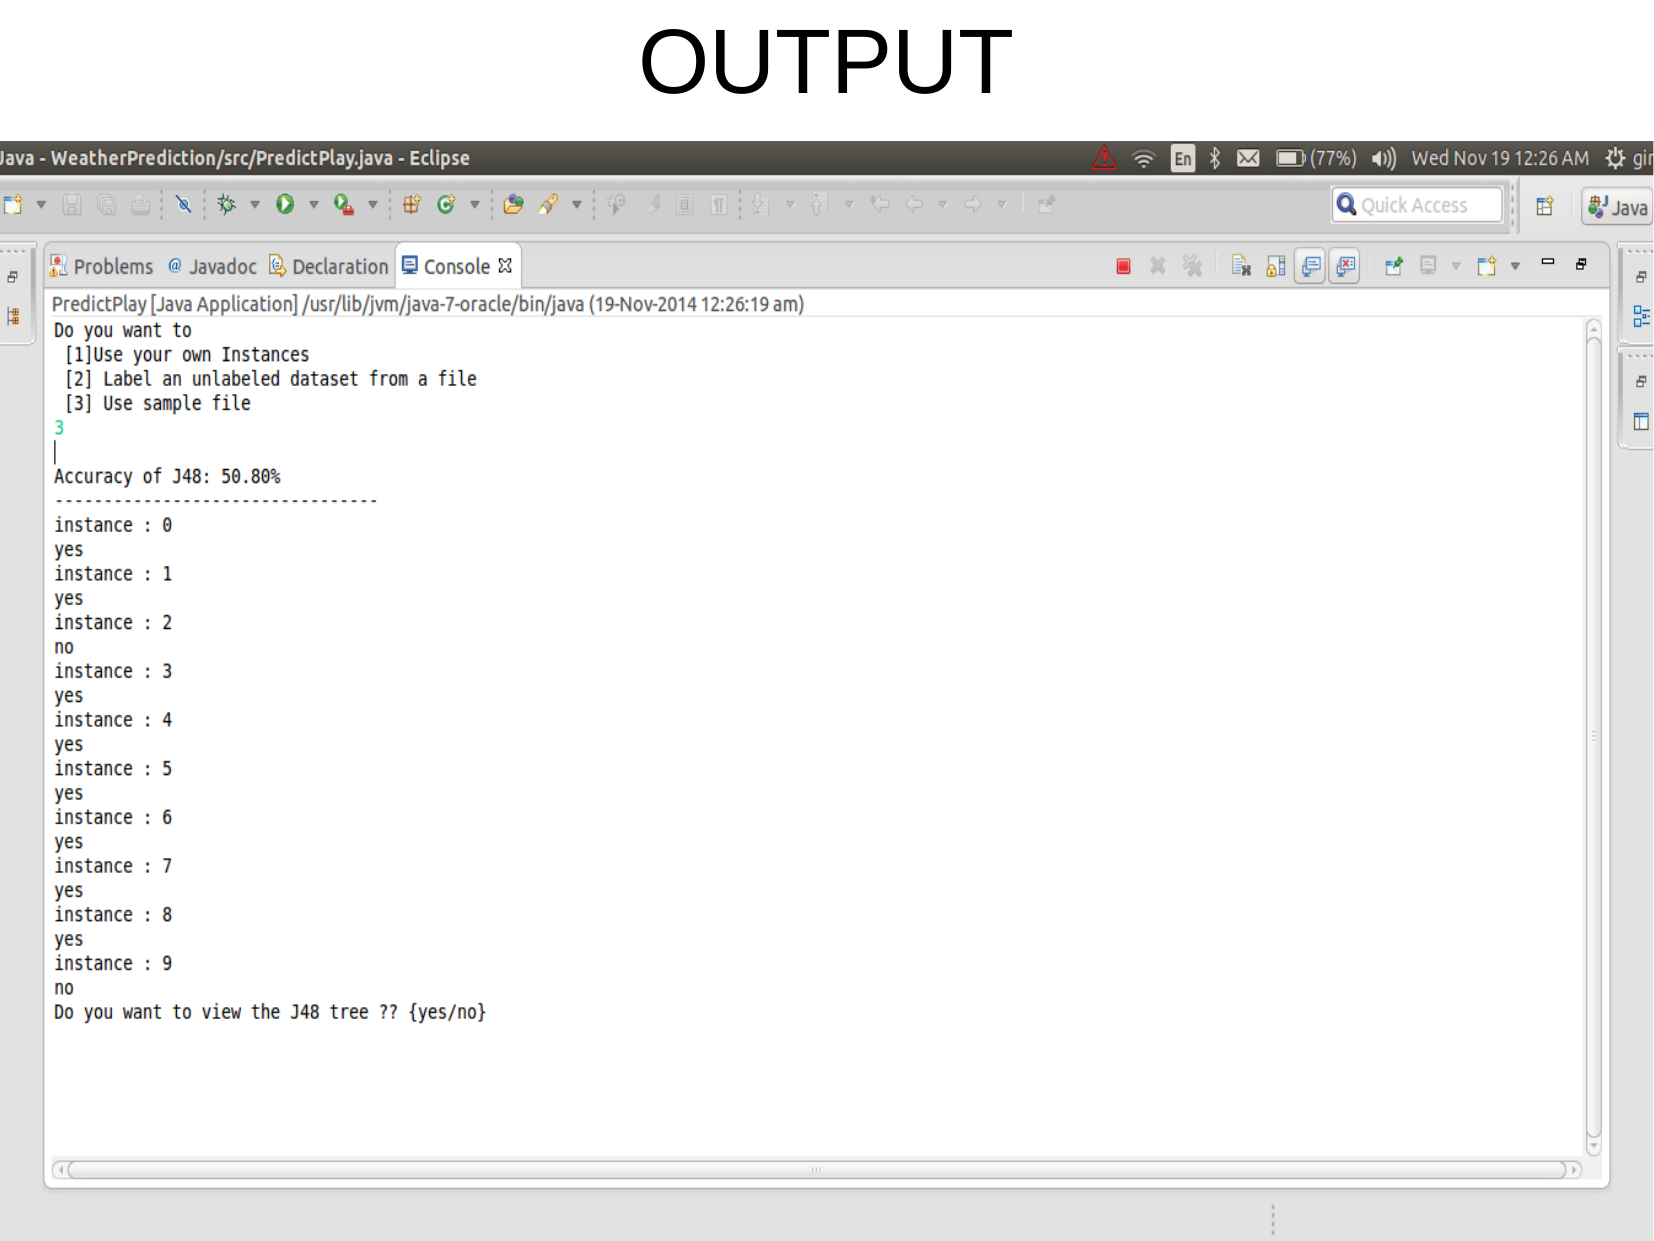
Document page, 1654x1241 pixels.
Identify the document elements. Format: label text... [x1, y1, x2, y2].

title OUTPUT [82, 0, 1571, 141]
picture [0, 141, 1654, 1241]
